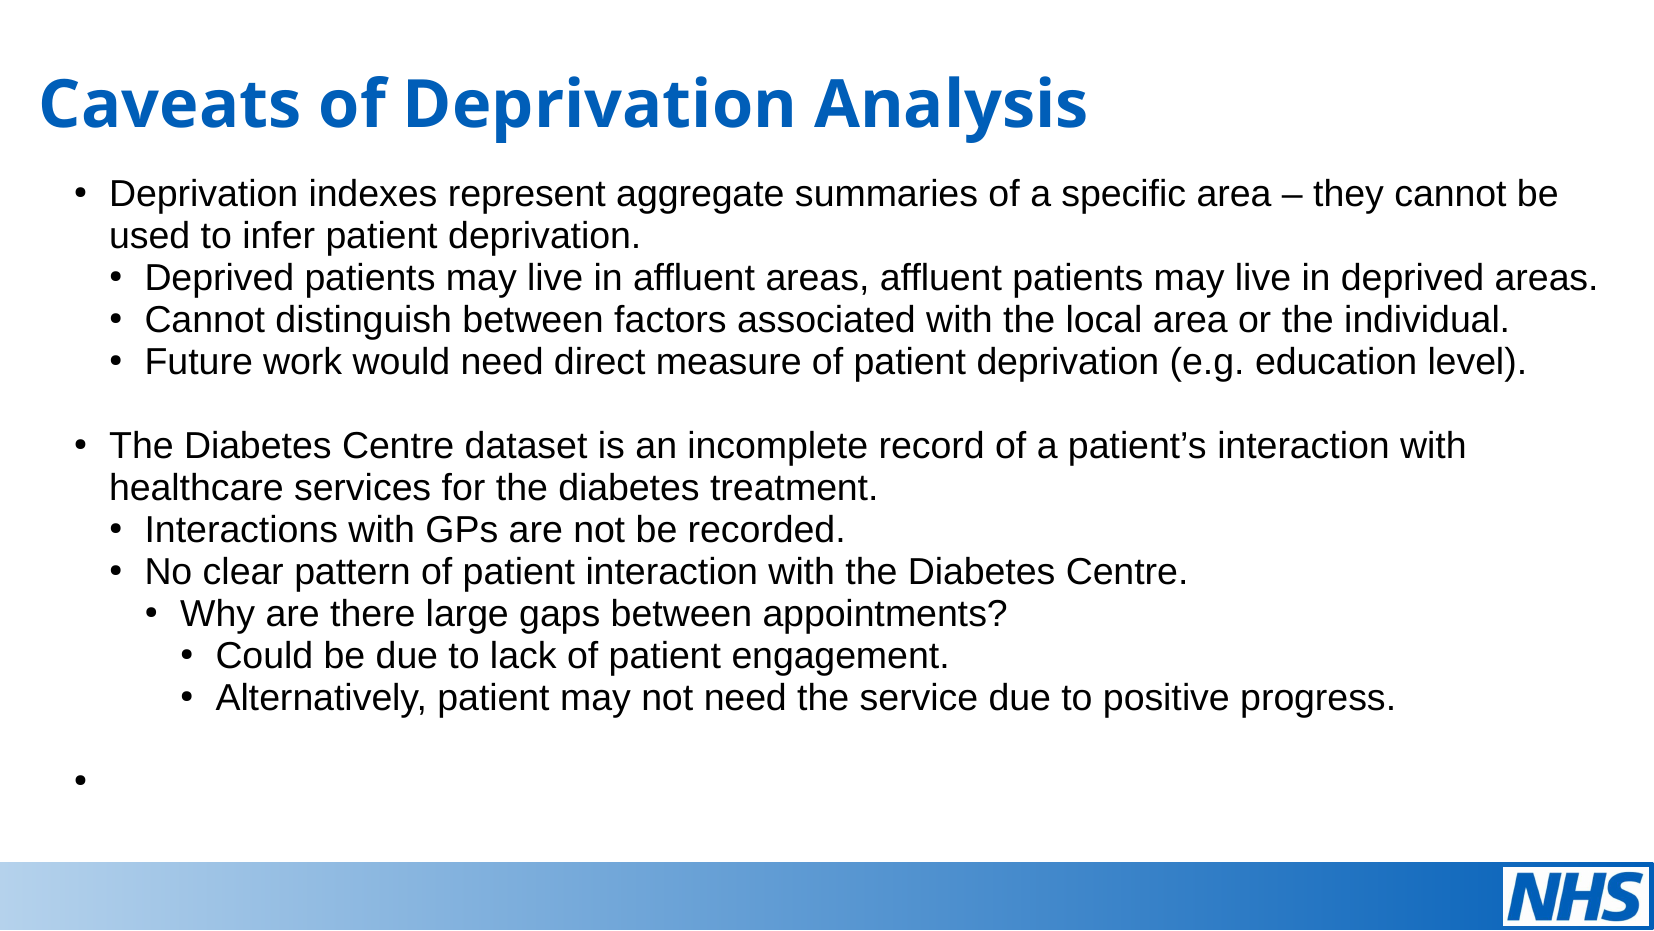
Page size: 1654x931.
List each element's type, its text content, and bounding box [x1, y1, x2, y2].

picture [1503, 867, 1649, 926]
text_box Deprivation indexes represent aggregate summaries of a specific area – they cannot be used to infer patient deprivation. Deprived patients may live in affluent areas, affluent patients may live in deprived areas. Cannot distinguish between factors associated with the local area or the individual. Future work would need direct measure of patient deprivation (e.g. education level). The Diabetes Centre dataset is an incomplete record of a patient’s interaction with healthcare services for the diabetes treatment. Interactions with GPs are not be recorded. No clear pattern of patient interaction with the Diabetes Centre. Why are there large gaps between appointments? Could be due to lack of patient engagement. Alternatively, patient may not need the service due to positive progress. [59, 165, 1654, 769]
text_box [0, 862, 1654, 930]
text_box Caveats of Deprivation Analysis [23, 15, 1630, 196]
